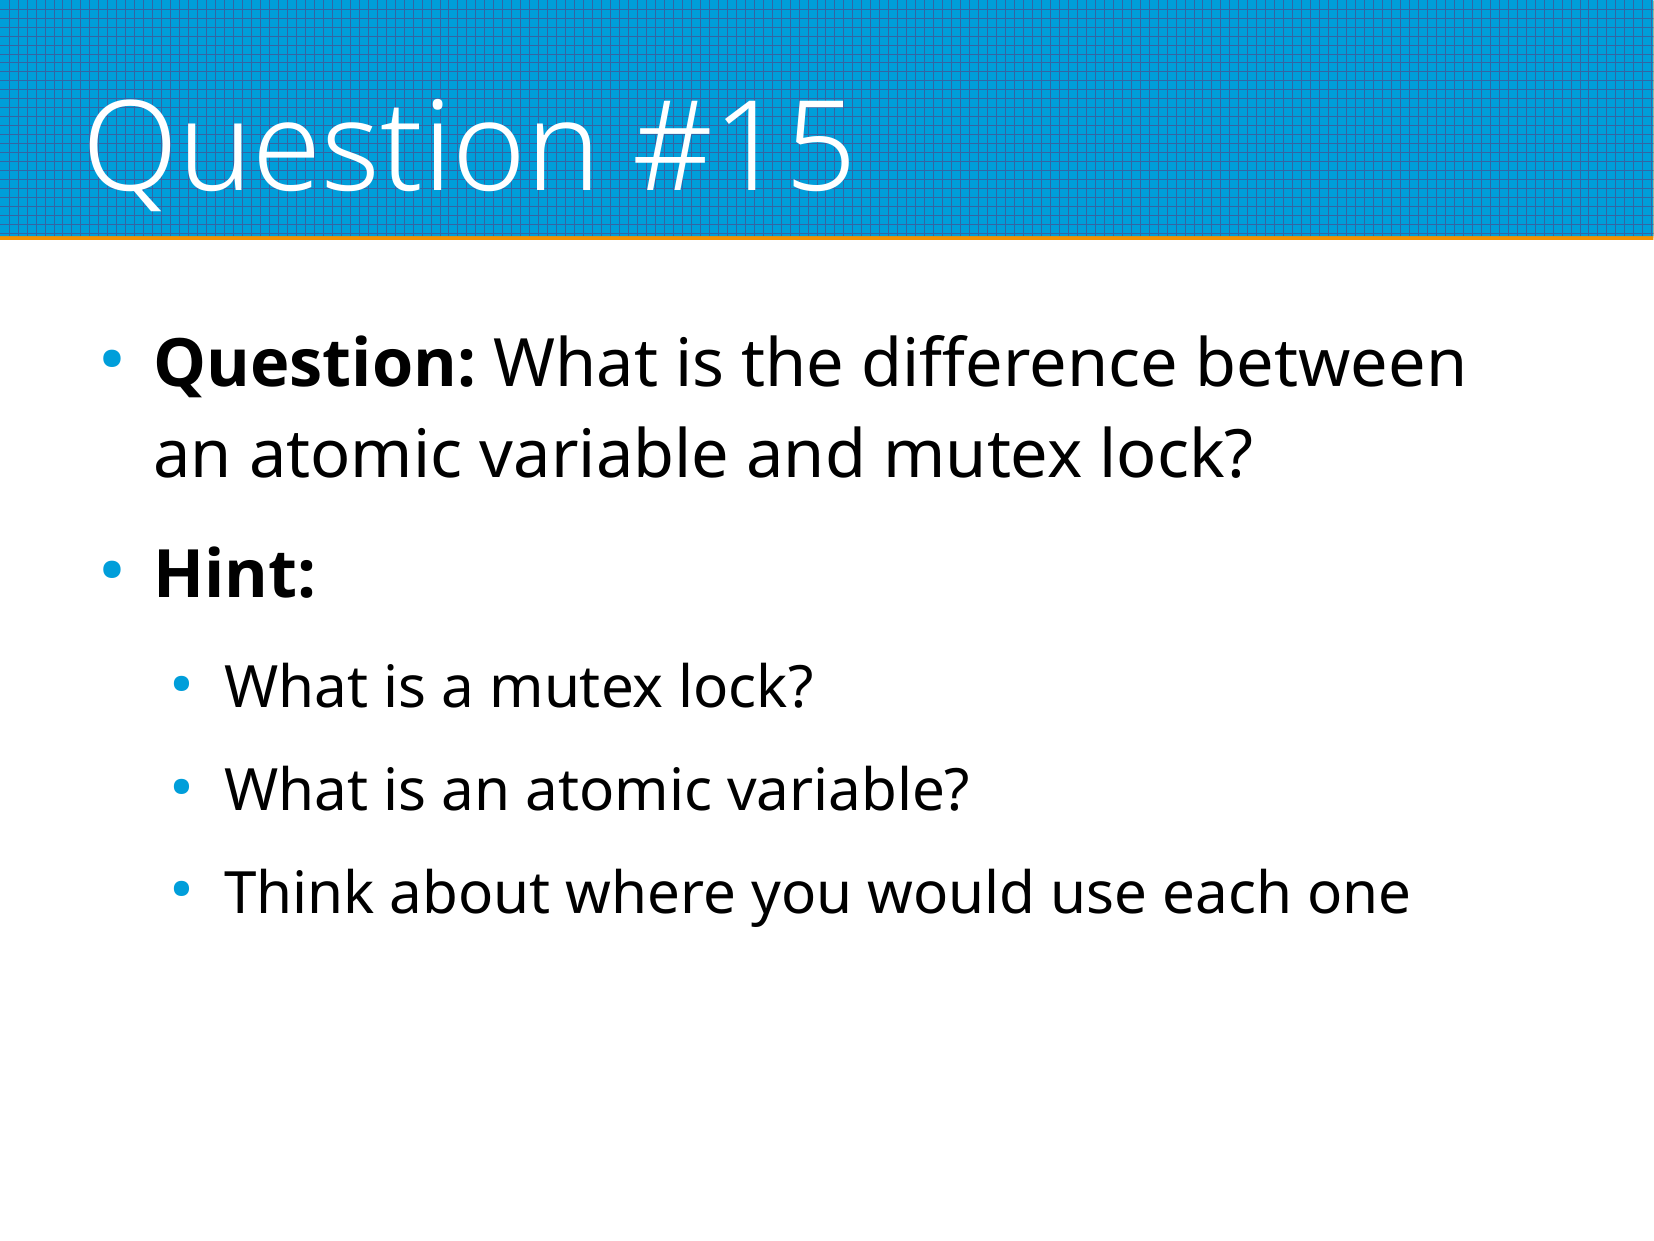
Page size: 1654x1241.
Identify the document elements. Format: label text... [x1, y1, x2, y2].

title Question #15 [82, 19, 1571, 227]
list Question: What is the difference between an atomic variable and mutex lock? Hint: What is a mutex lock? What is an atomic variable? Think about where you would use each one [82, 314, 1563, 1081]
